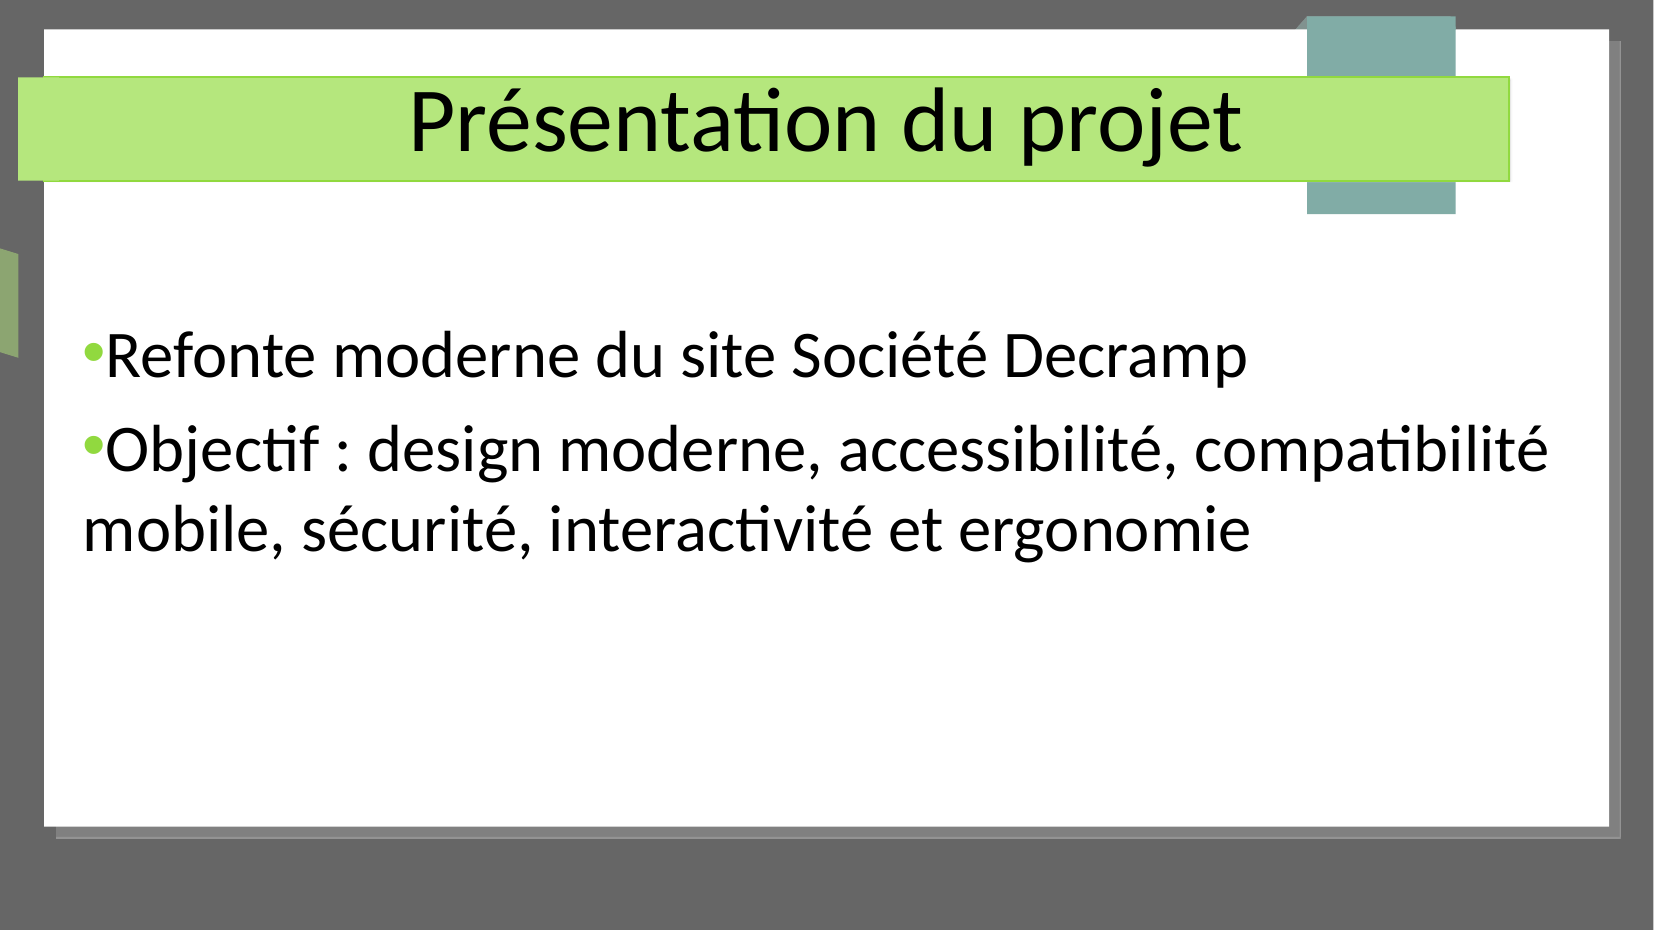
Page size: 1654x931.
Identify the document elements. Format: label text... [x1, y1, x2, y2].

title Présentation du projet [82, 37, 1571, 193]
list Refonte moderne du site Société Decramp Objectif : design moderne, accessibilité, compatibilité mobile, sécurité, interactivité et ergonomie [82, 217, 1571, 757]
